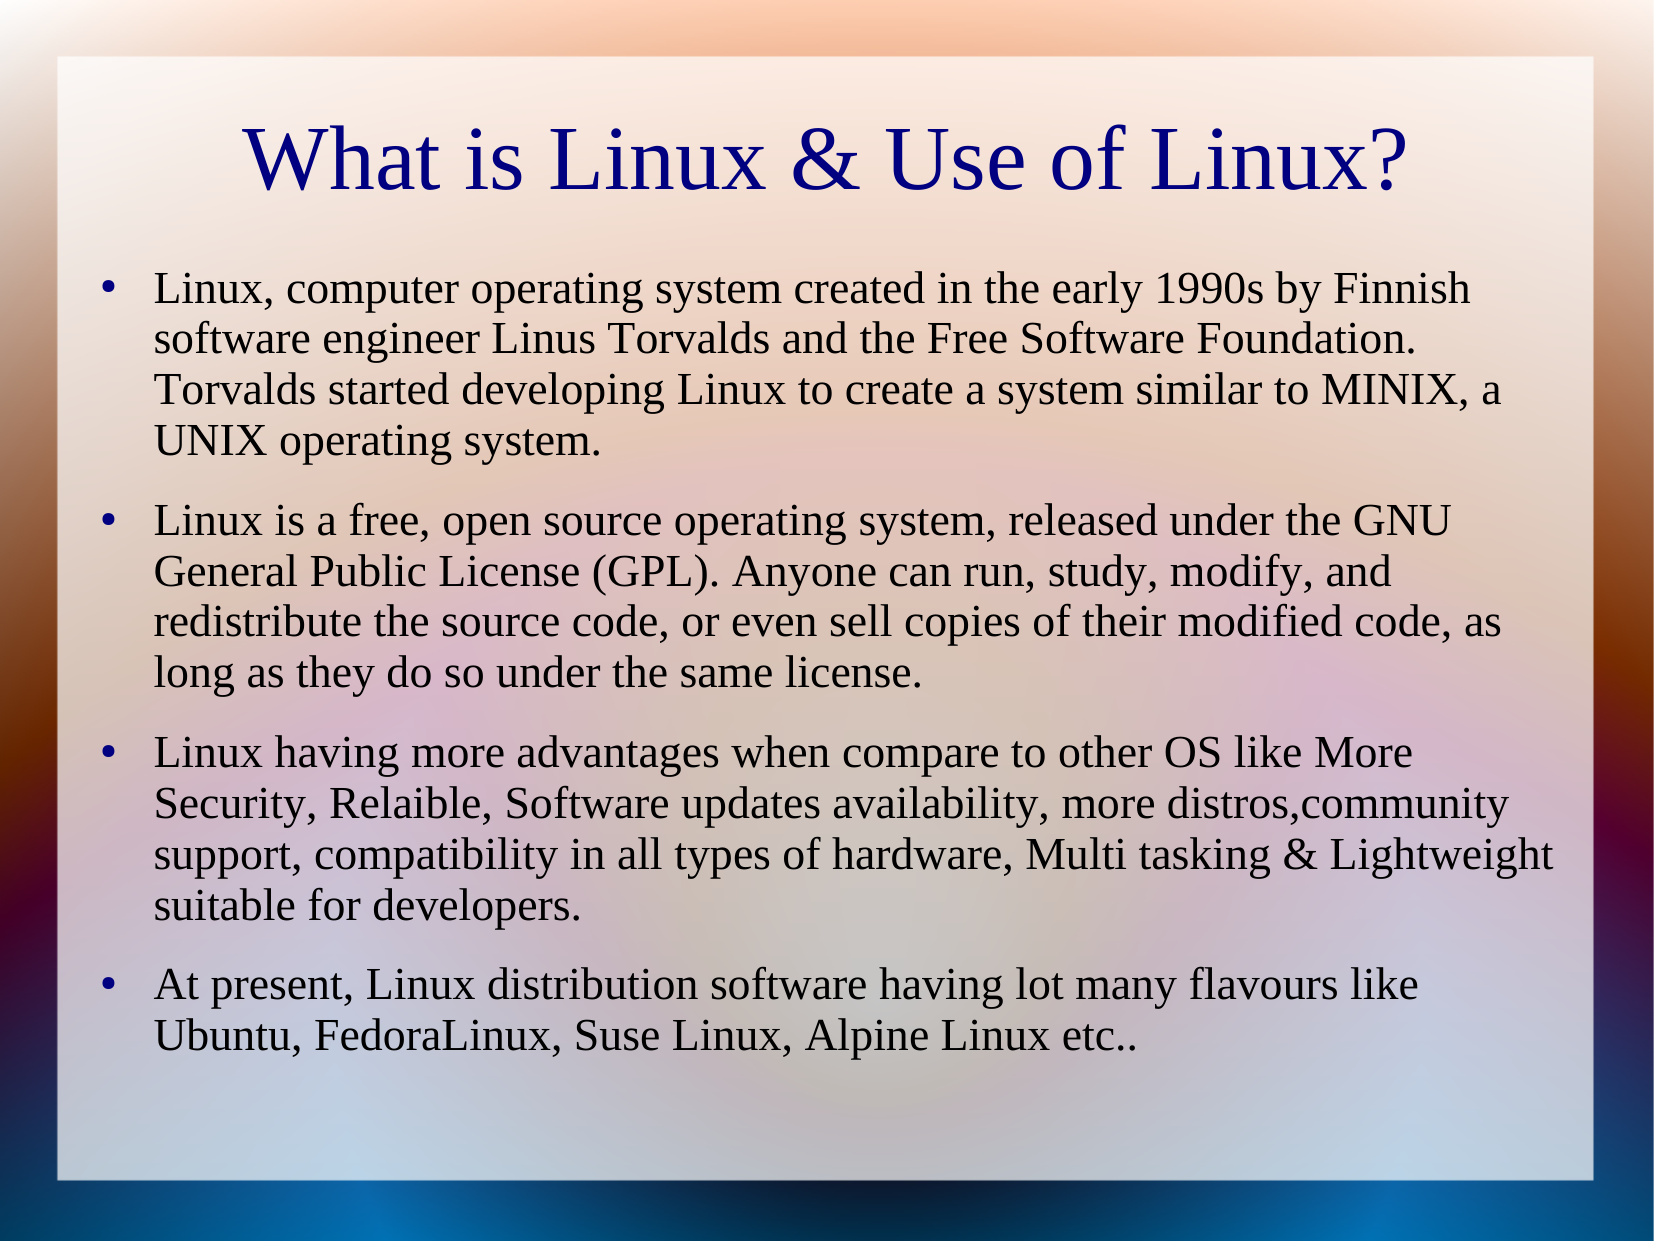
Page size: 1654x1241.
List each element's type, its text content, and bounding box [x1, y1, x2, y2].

title What is Linux & Use of Linux? [82, 55, 1571, 262]
list Linux, computer operating system created in the early 1990s by Finnish software engineer Linus Torvalds and the Free Software Foundation. Torvalds started developing Linux to create a system similar to MINIX, a UNIX operating system. Linux is a free, open source operating system, released under the GNU General Public License (GPL). Anyone can run, study, modify, and redistribute the source code, or even sell copies of their modified code, as long as they do so under the same license. Linux having more advantages when compare to other OS like More Security, Relaible, Software updates availability, more distros,community support, compatibility in all types of hardware, Multi tasking & Lightweight suitable for developers. At present, Linux distribution software having lot many flavours like Ubuntu, FedoraLinux, Suse Linux, Alpine Linux etc.. [82, 262, 1571, 1109]
picture [0, 0, 1654, 1241]
